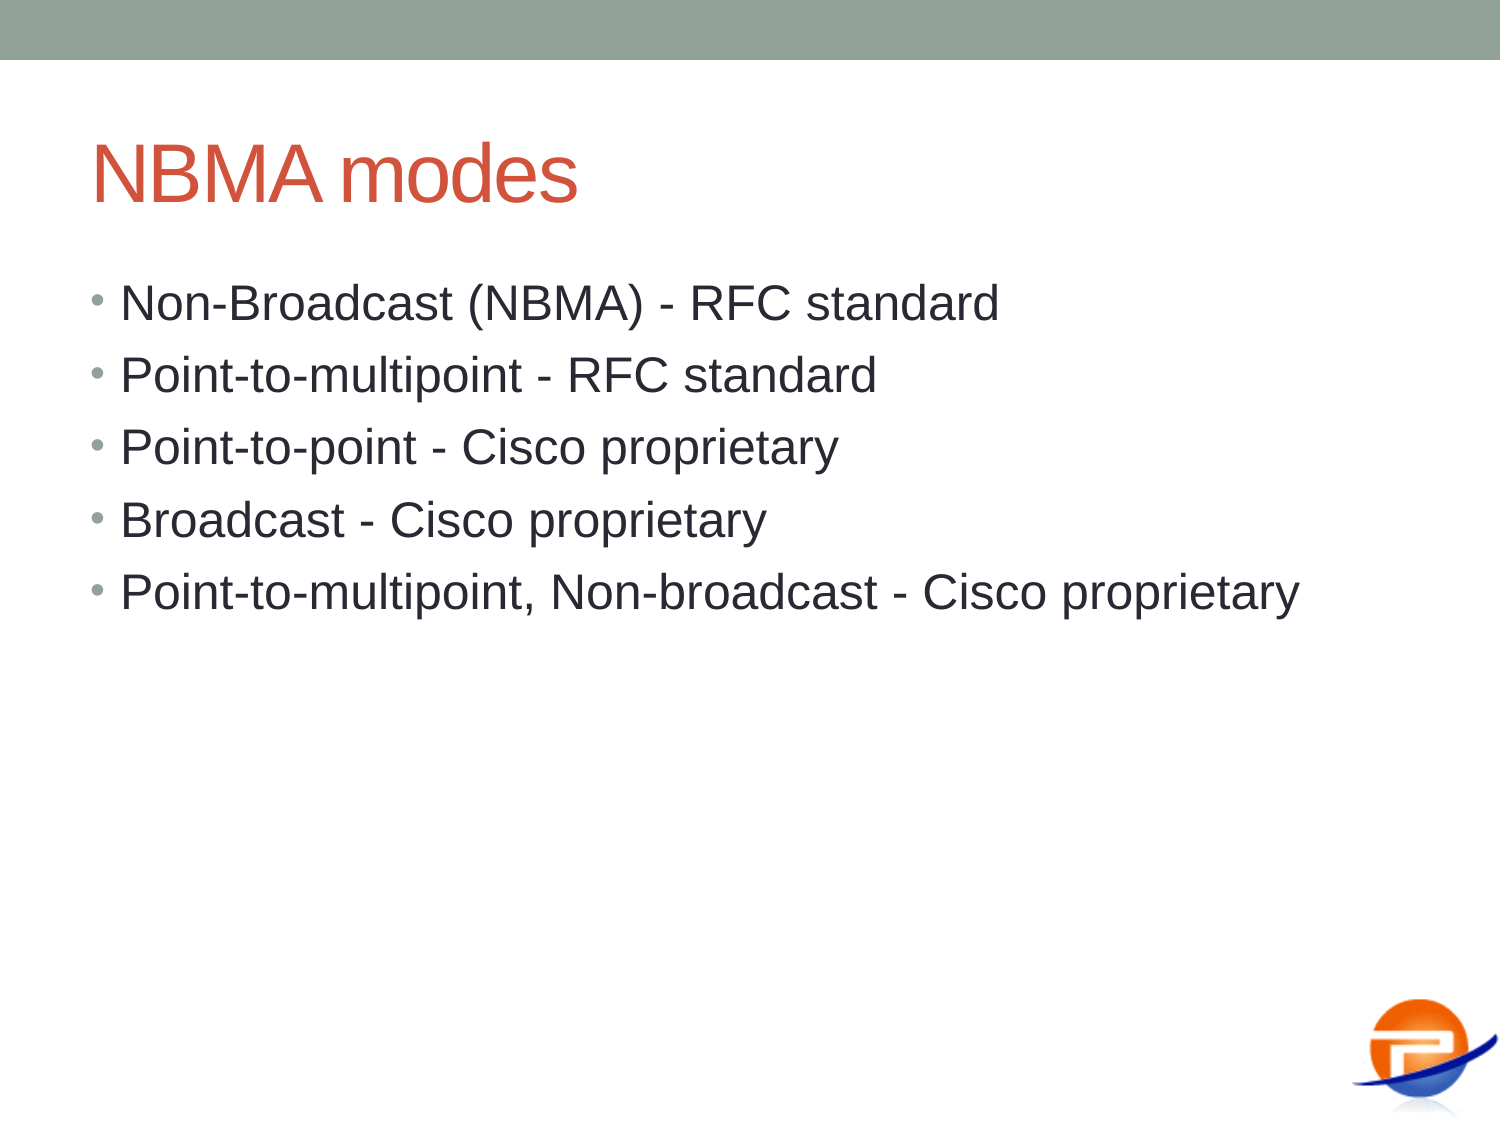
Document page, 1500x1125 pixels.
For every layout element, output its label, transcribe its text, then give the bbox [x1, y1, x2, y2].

title NBMA modes [75, 87, 1426, 251]
list Non-Broadcast (NBMA) - RFC standard Point-to-multipoint - RFC standard Point-to-point - Cisco proprietary Broadcast - Cisco proprietary Point-to-multipoint, Non-broadcast - Cisco proprietary [75, 262, 1426, 1063]
picture [1351, 998, 1500, 1125]
